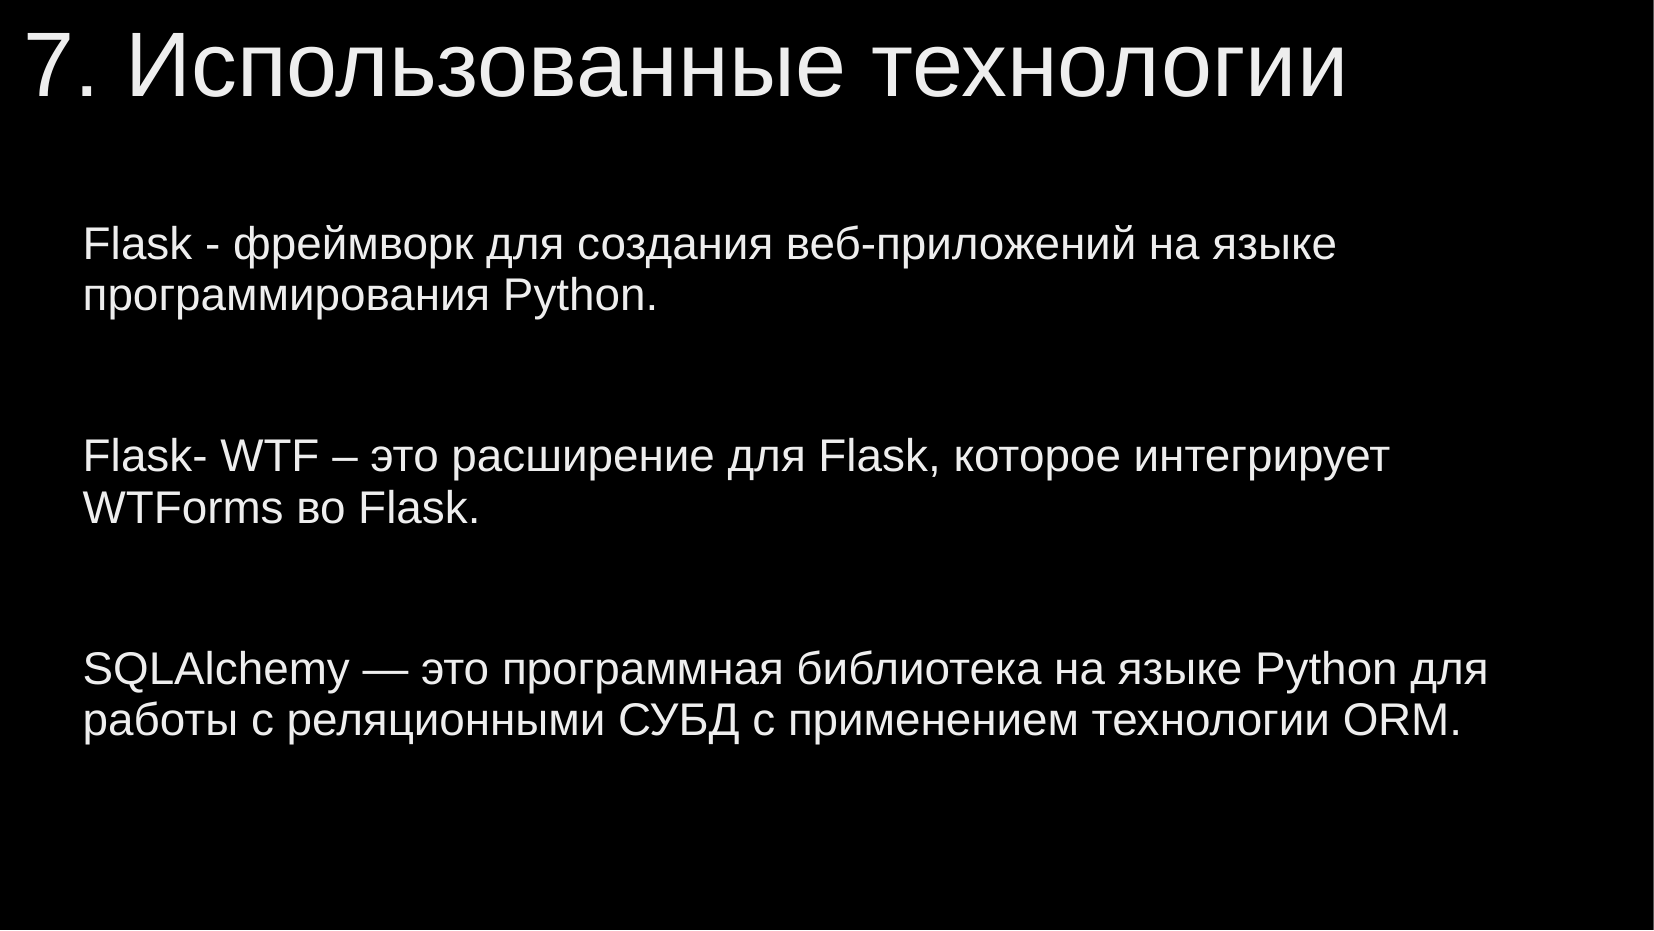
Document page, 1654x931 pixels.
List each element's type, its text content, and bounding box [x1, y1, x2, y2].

text_box 7. Использованные технологии [23, 11, 1589, 119]
text_box Flask - фреймворк для создания веб-приложений на языке программирования Python. Flask- WTF – это расширение для Flask, которое интегрирует WTForms во Flask. SQLAlchemy — это программная библиотека на языке Python для работы с реляционными СУБД с применением технологии ORM. [82, 217, 1571, 757]
